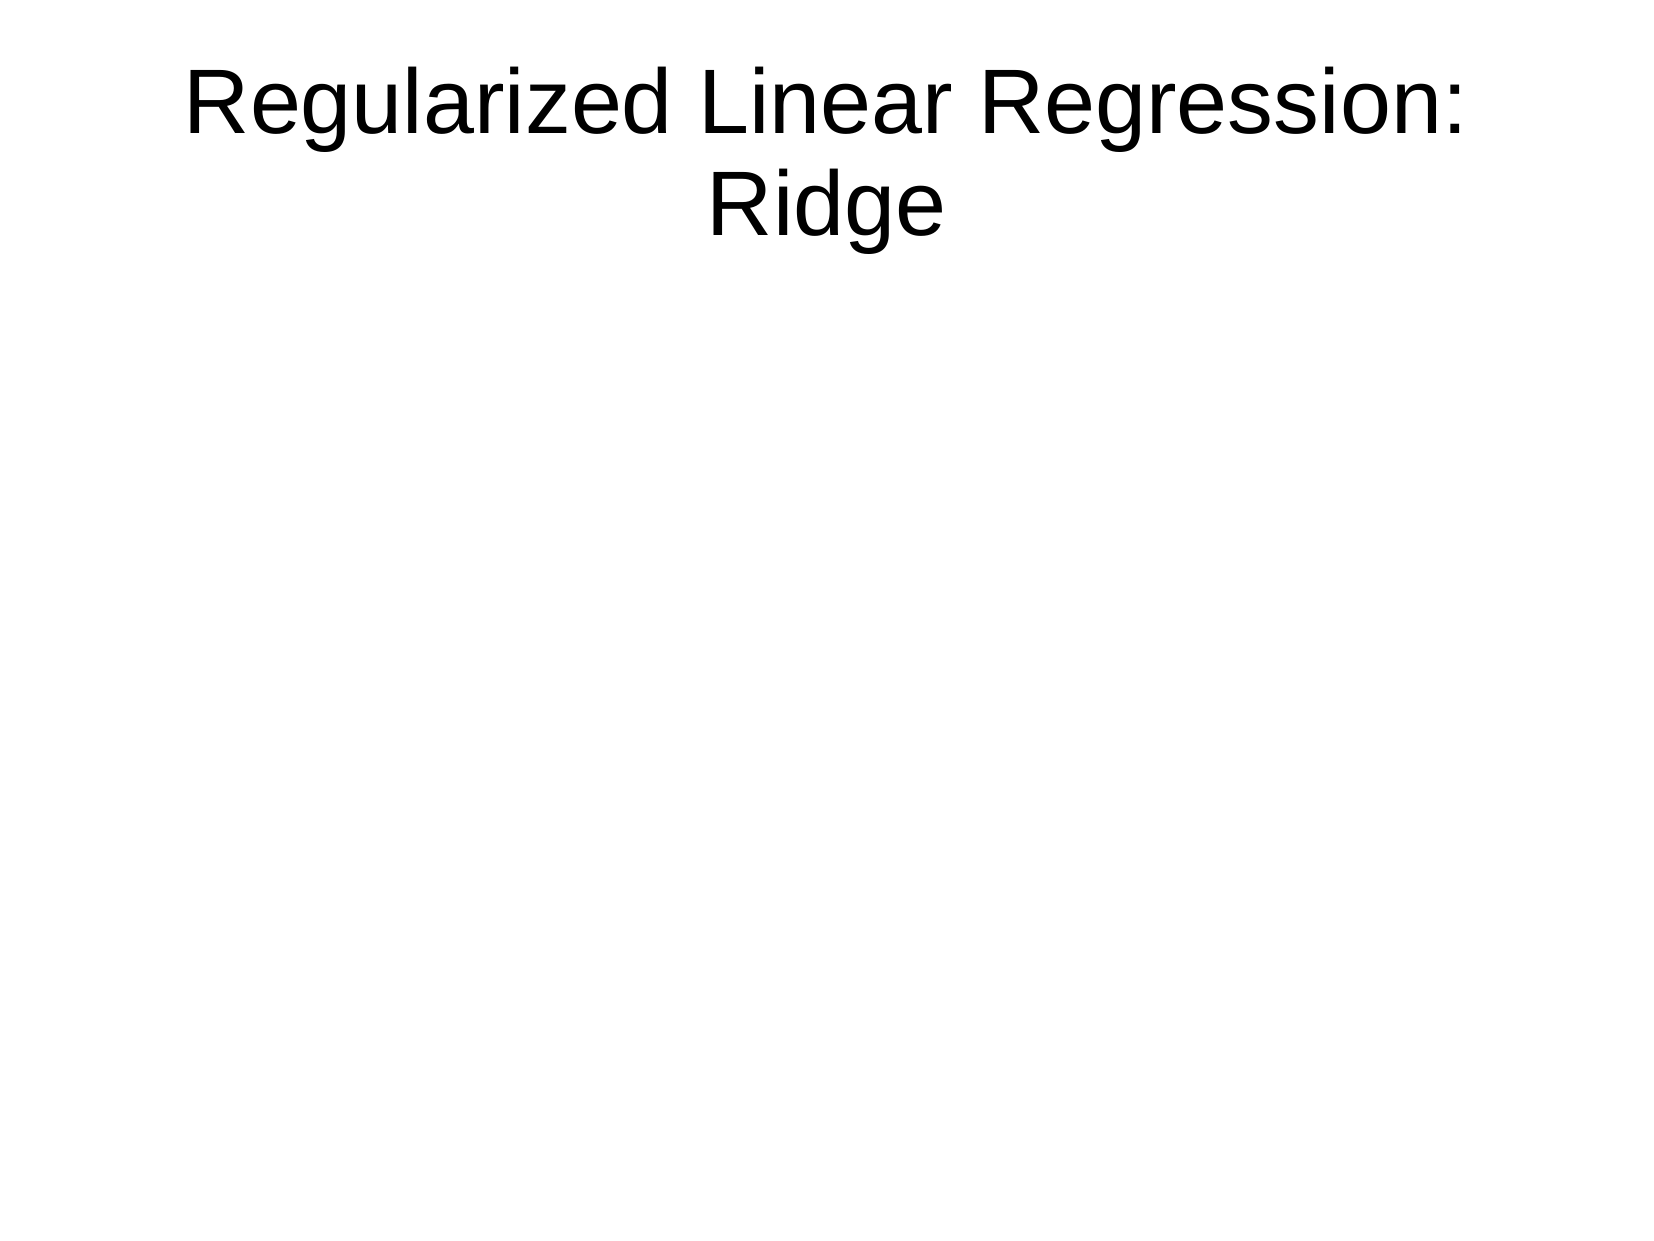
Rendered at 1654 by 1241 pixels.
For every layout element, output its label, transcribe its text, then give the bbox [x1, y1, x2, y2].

title Regularized Linear Regression: Ridge [82, 49, 1571, 257]
